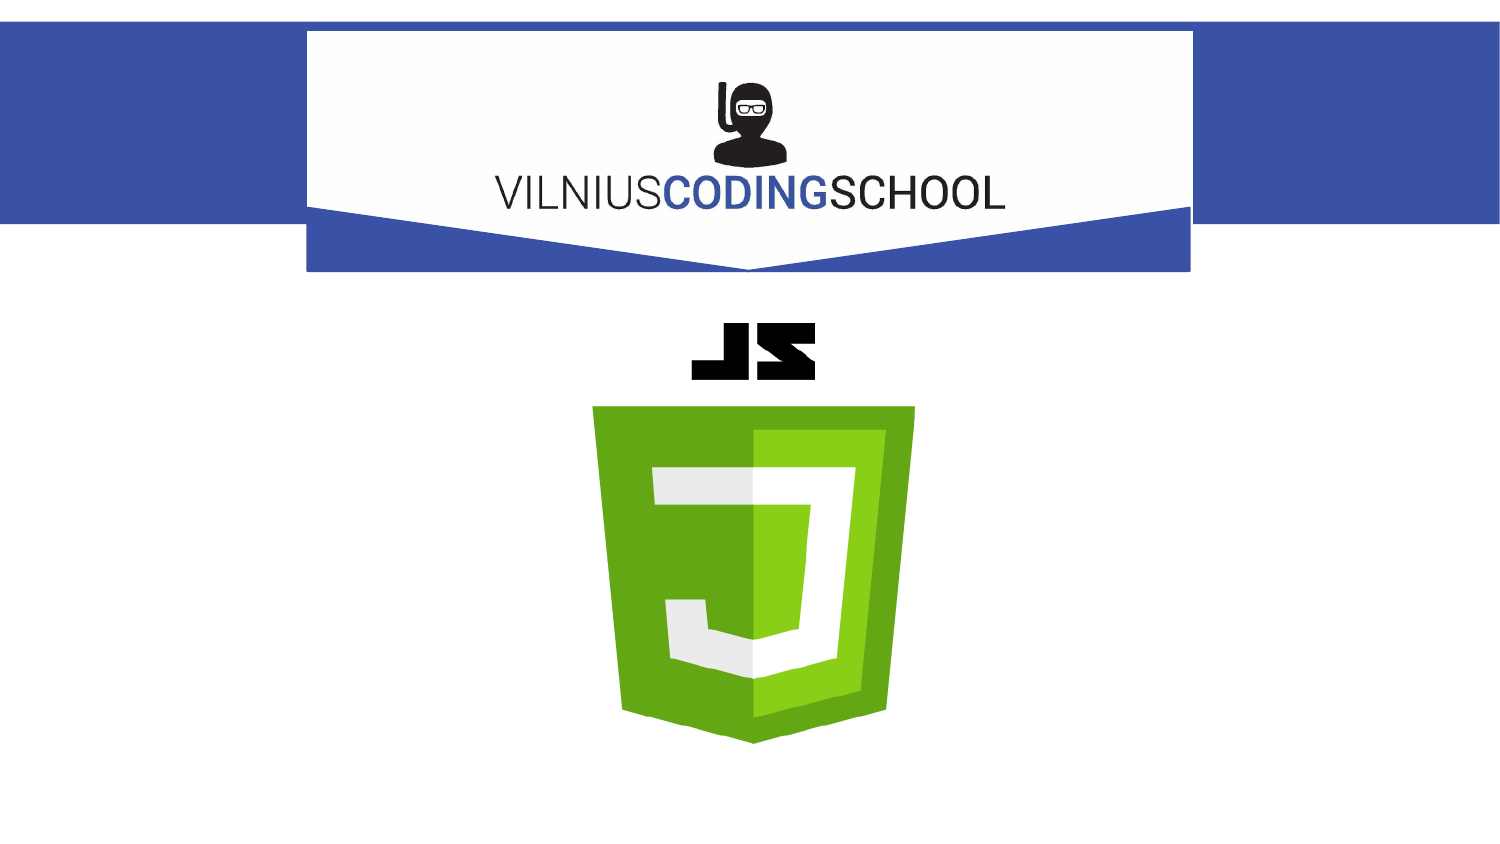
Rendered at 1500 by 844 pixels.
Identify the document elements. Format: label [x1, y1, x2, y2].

picture [590, 322, 915, 745]
text_box [307, 207, 1190, 272]
picture [307, 31, 1193, 272]
